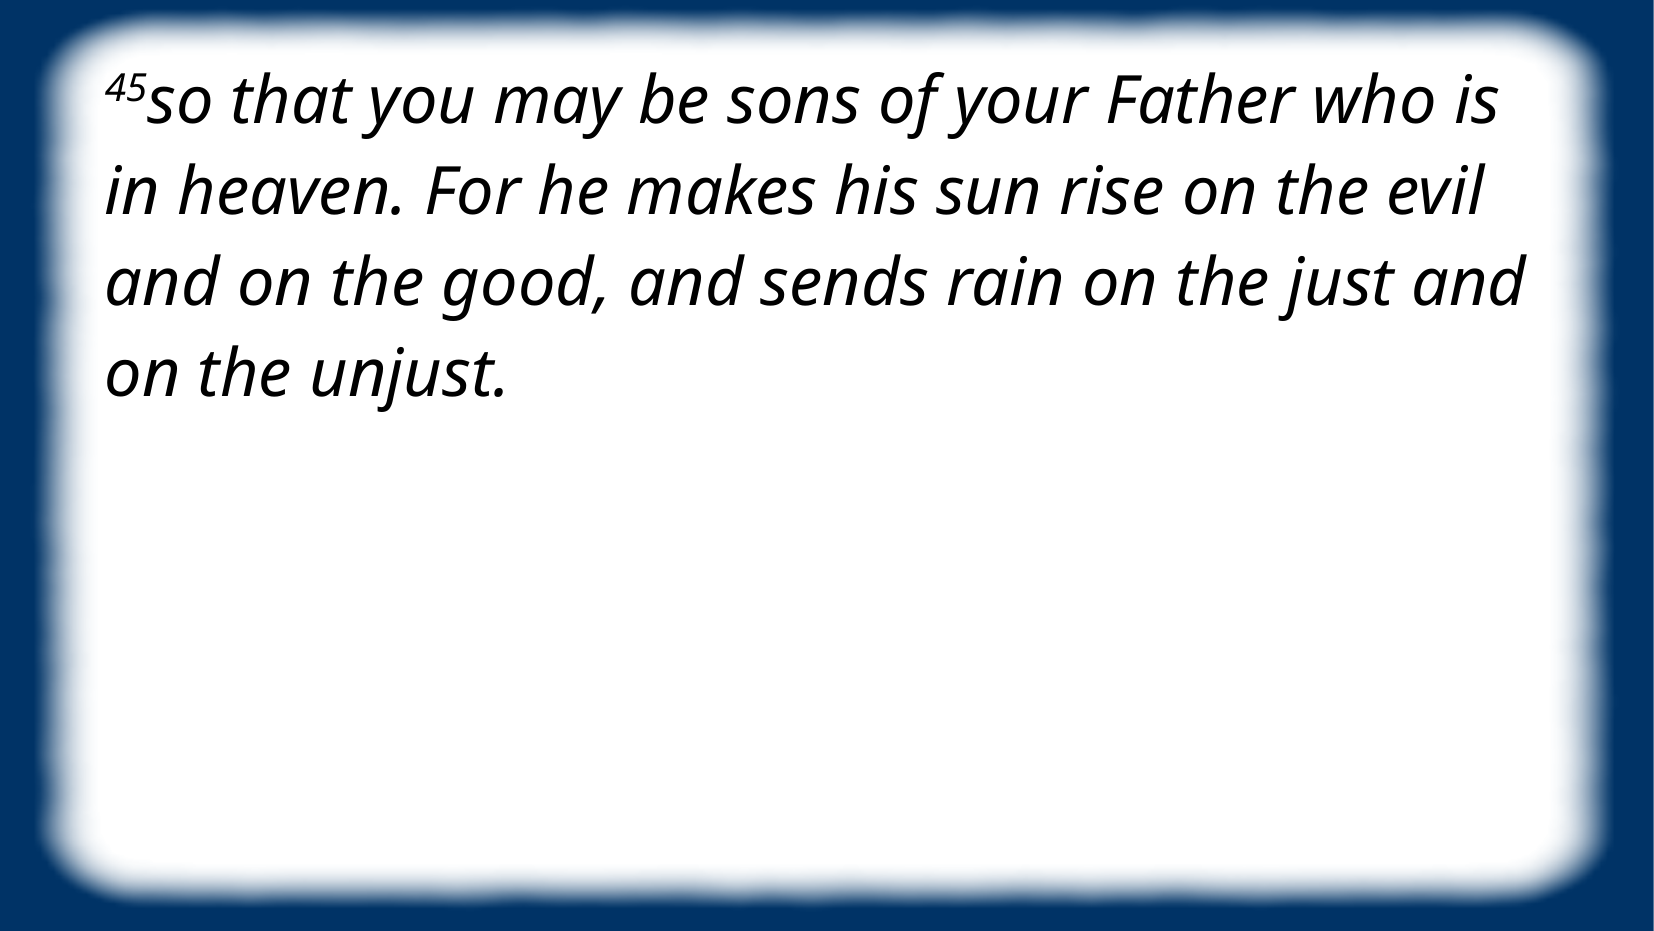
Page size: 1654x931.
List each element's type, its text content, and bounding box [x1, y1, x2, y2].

text_box 45so that you may be sons of your Father who is in heaven. For he makes his sun rise on the evil and on the good, and sends rain on the just and on the unjust. [90, 45, 1561, 415]
picture [0, 0, 1654, 931]
